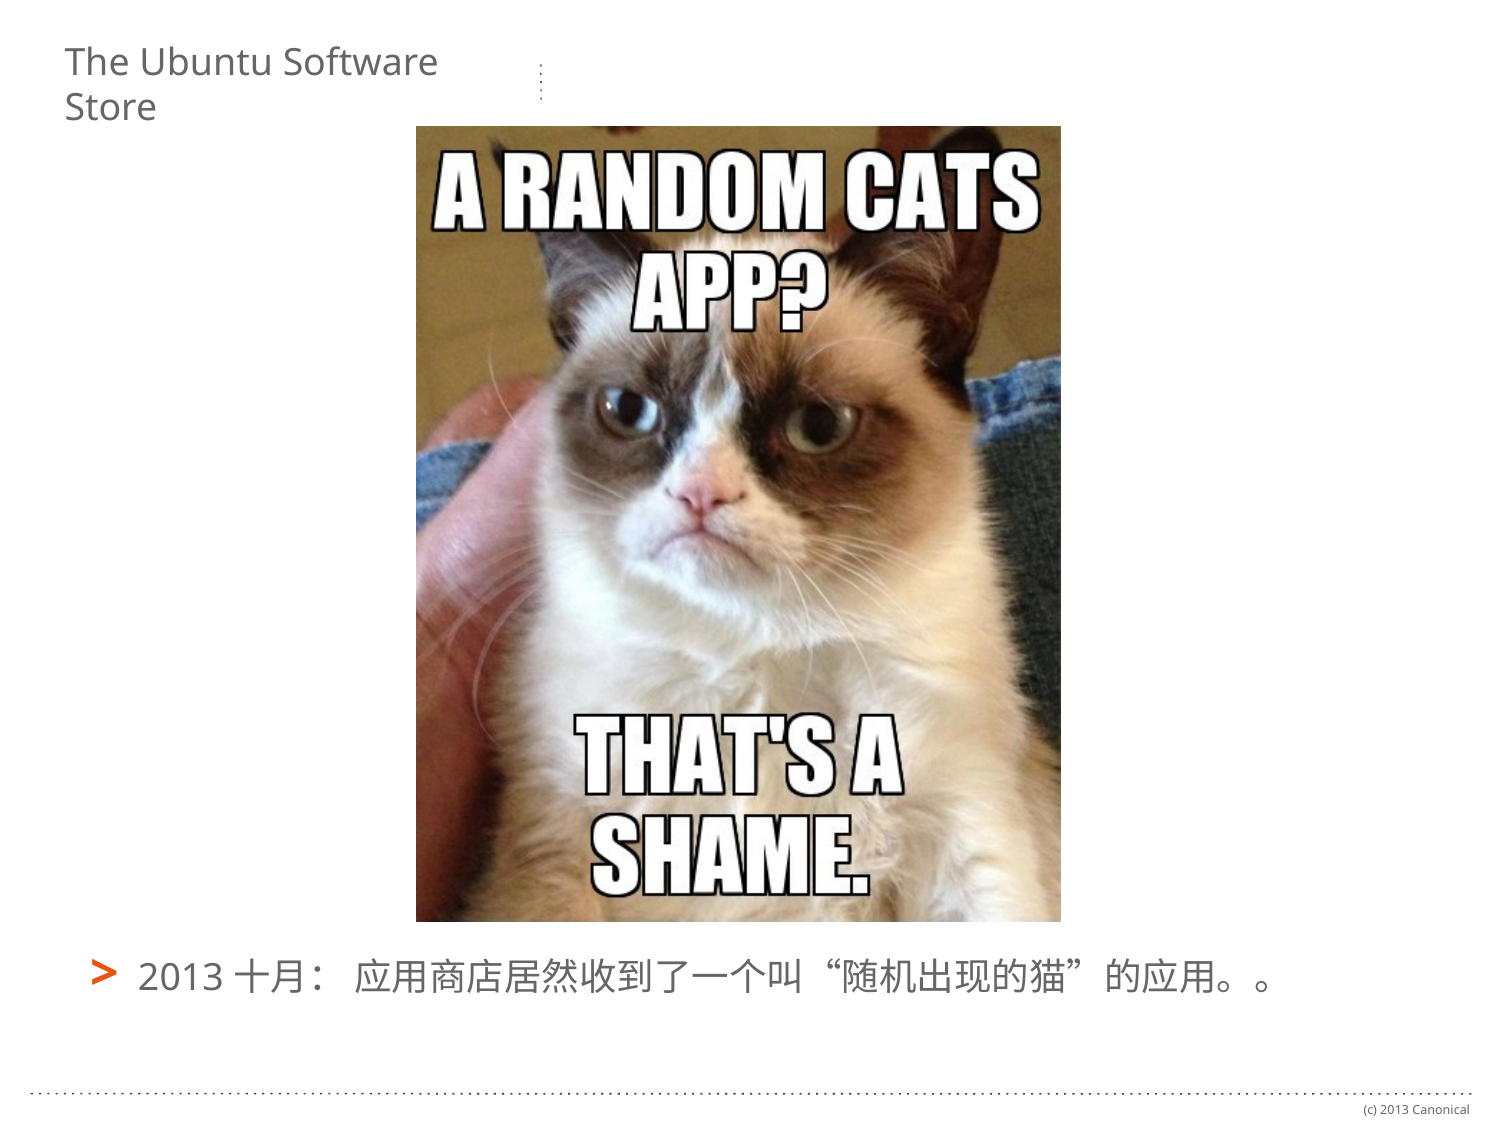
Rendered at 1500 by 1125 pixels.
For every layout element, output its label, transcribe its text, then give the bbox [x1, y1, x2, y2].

picture [416, 126, 1061, 922]
text_box (c) 2013 Canonical [19, 1099, 1485, 1119]
list > 2013十月： 应用商店居然收到了一个叫“随机出现的猫”的应用。。 [75, 115, 1425, 1100]
title The Ubuntu Software Store [49, 53, 556, 114]
